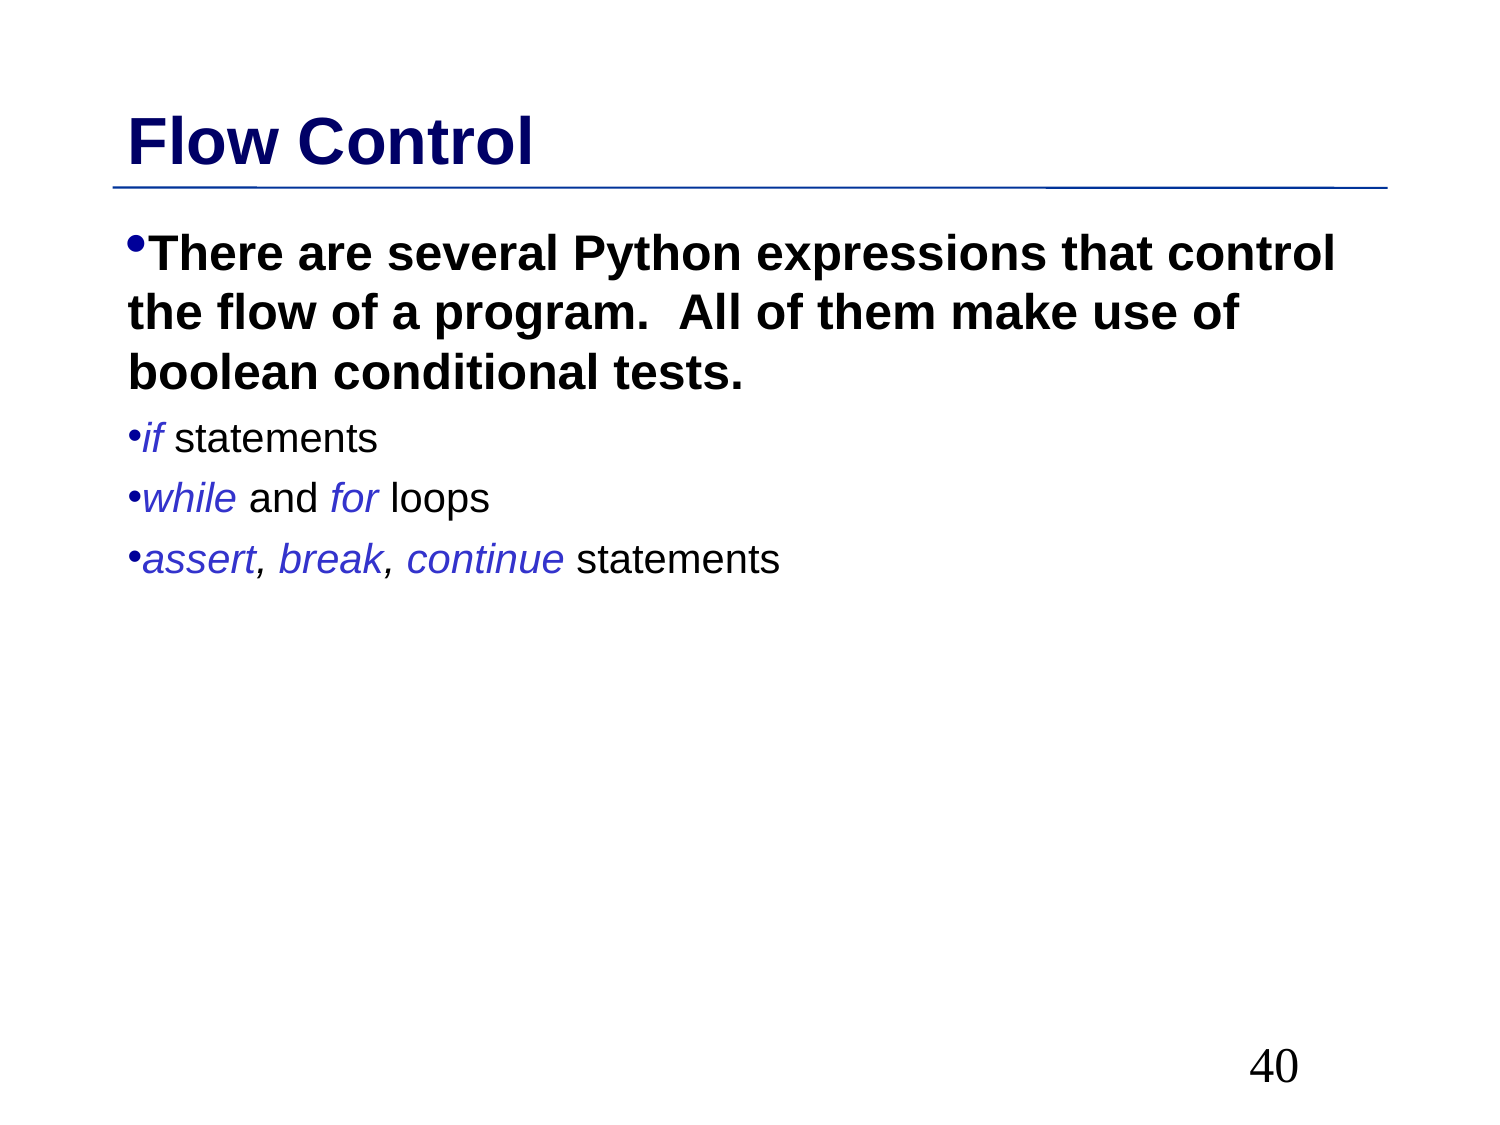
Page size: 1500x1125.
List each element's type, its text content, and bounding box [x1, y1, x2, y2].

list There are several Python expressions that control the flow of a program. All of them make use of boolean conditional tests. if statements while and for loops assert, break, continue statements [112, 212, 1388, 963]
text_box [1074, 994, 1387, 1125]
title Flow Control [112, 89, 1388, 185]
